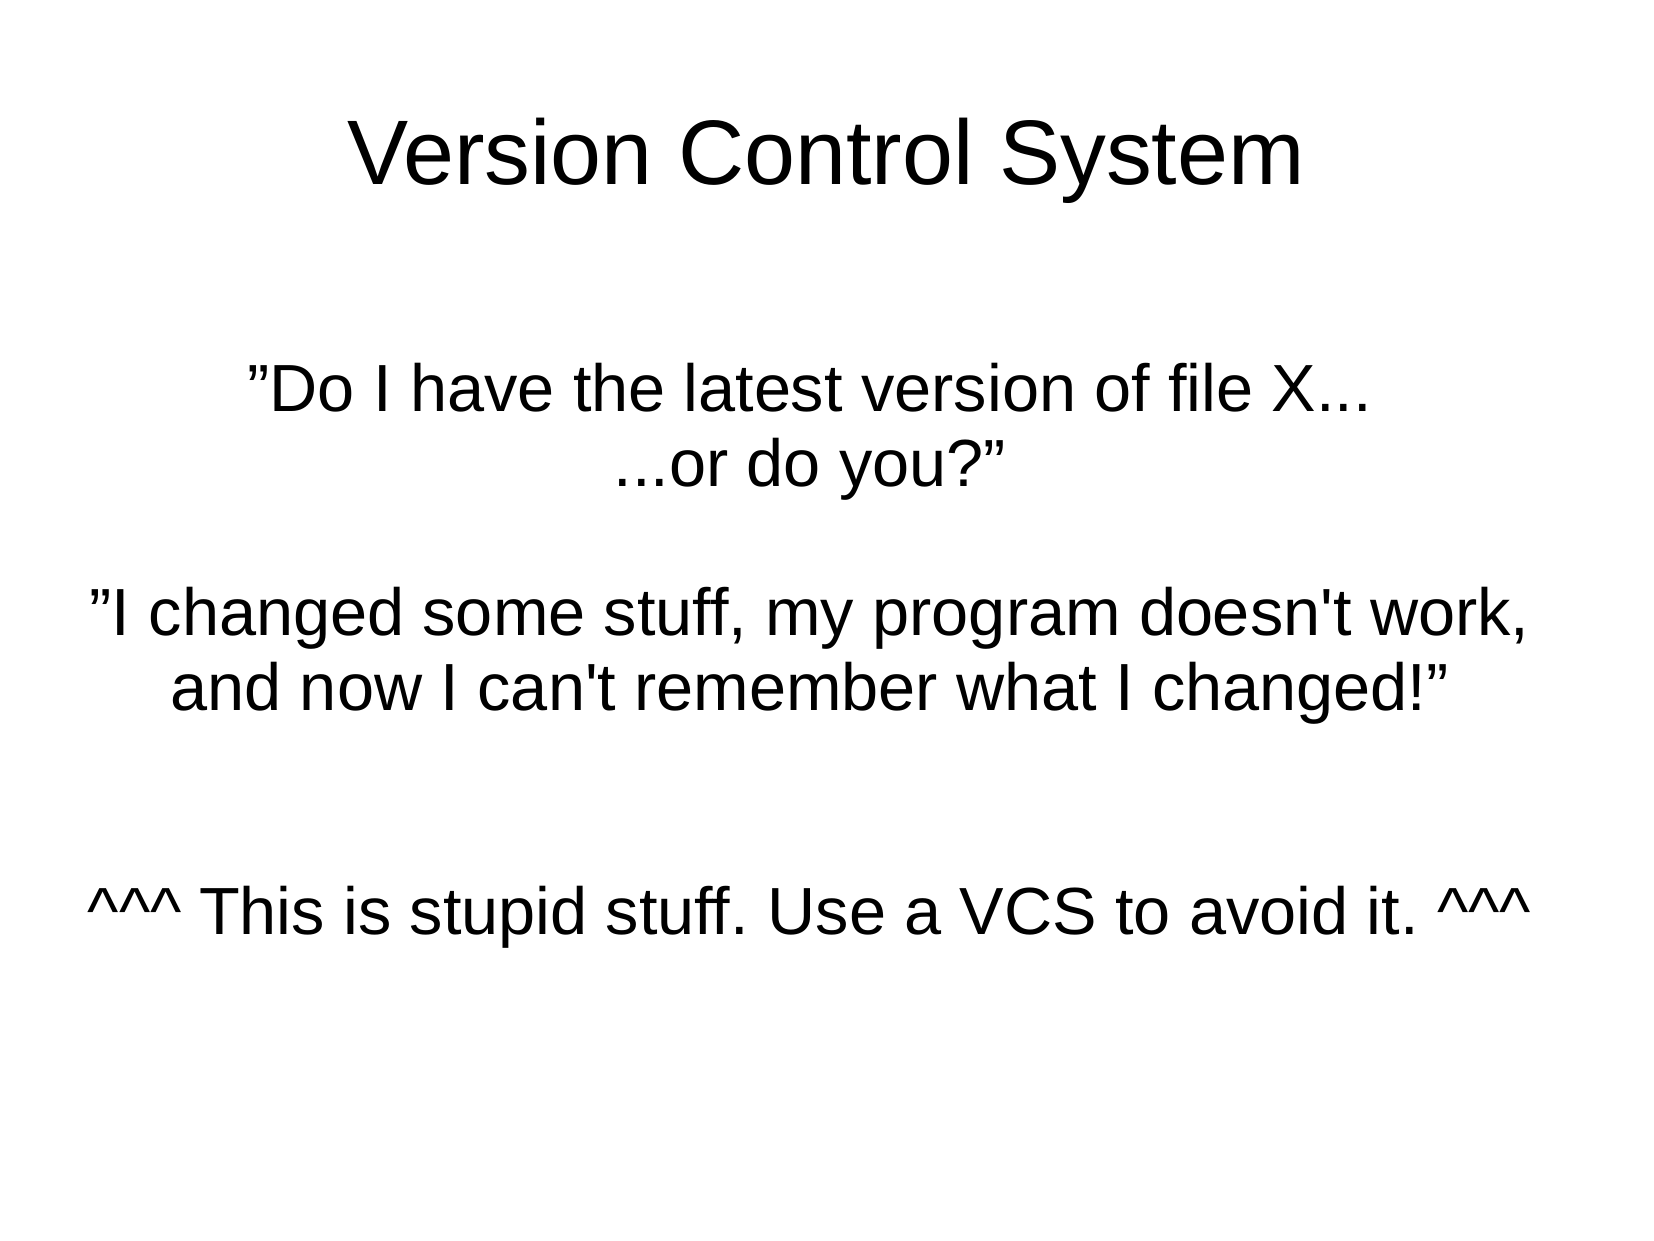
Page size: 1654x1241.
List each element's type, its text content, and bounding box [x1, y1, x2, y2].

title Version Control System [82, 49, 1571, 257]
subtitle ”Do I have the latest version of file X... ...or do you?” ”I changed some stuff, my program doesn't work, and now I can't remember what I changed!” ^^^ This is stupid stuff. Use a VCS to avoid it. ^^^ [82, 290, 1538, 1010]
